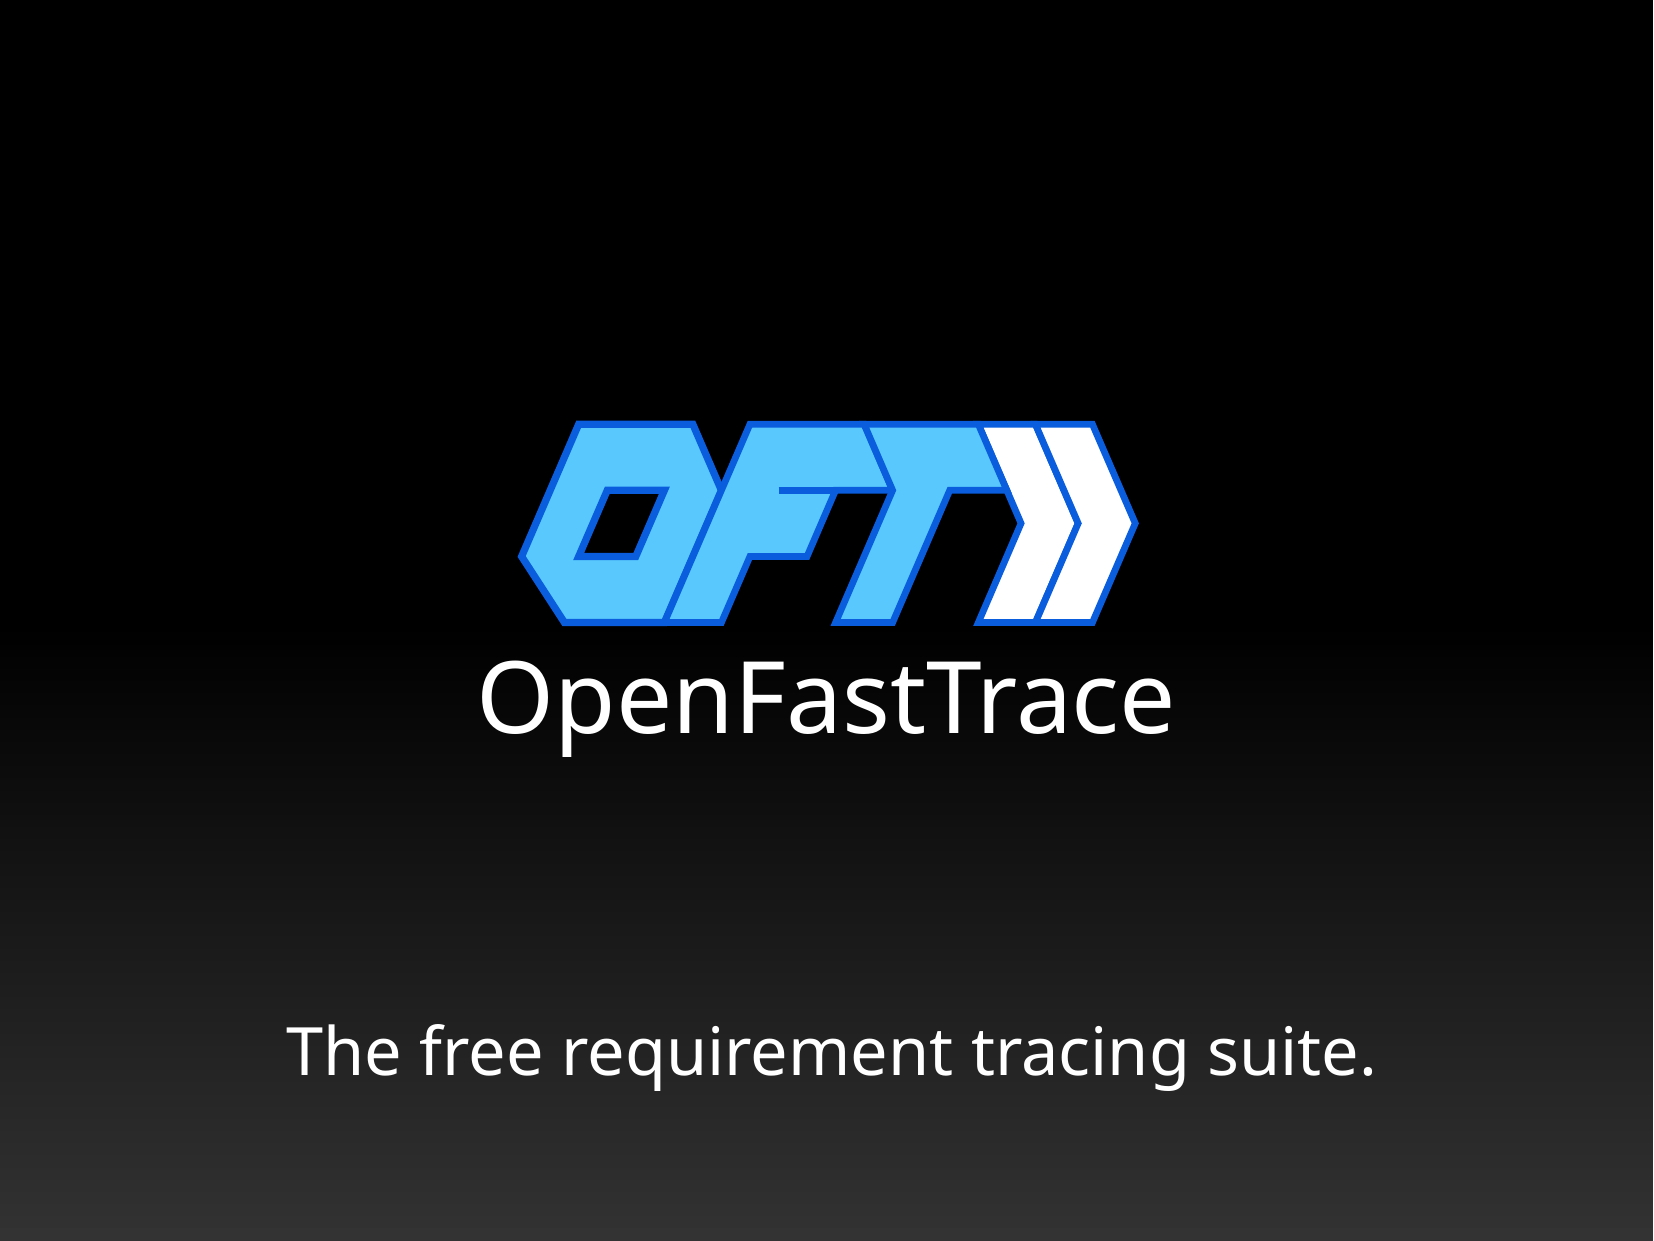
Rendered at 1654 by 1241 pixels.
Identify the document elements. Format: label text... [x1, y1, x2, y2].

subtitle The free requirement tracing suite. [129, 968, 1535, 1130]
picture [514, 413, 1140, 634]
title OpenFastTrace [448, 625, 1205, 763]
